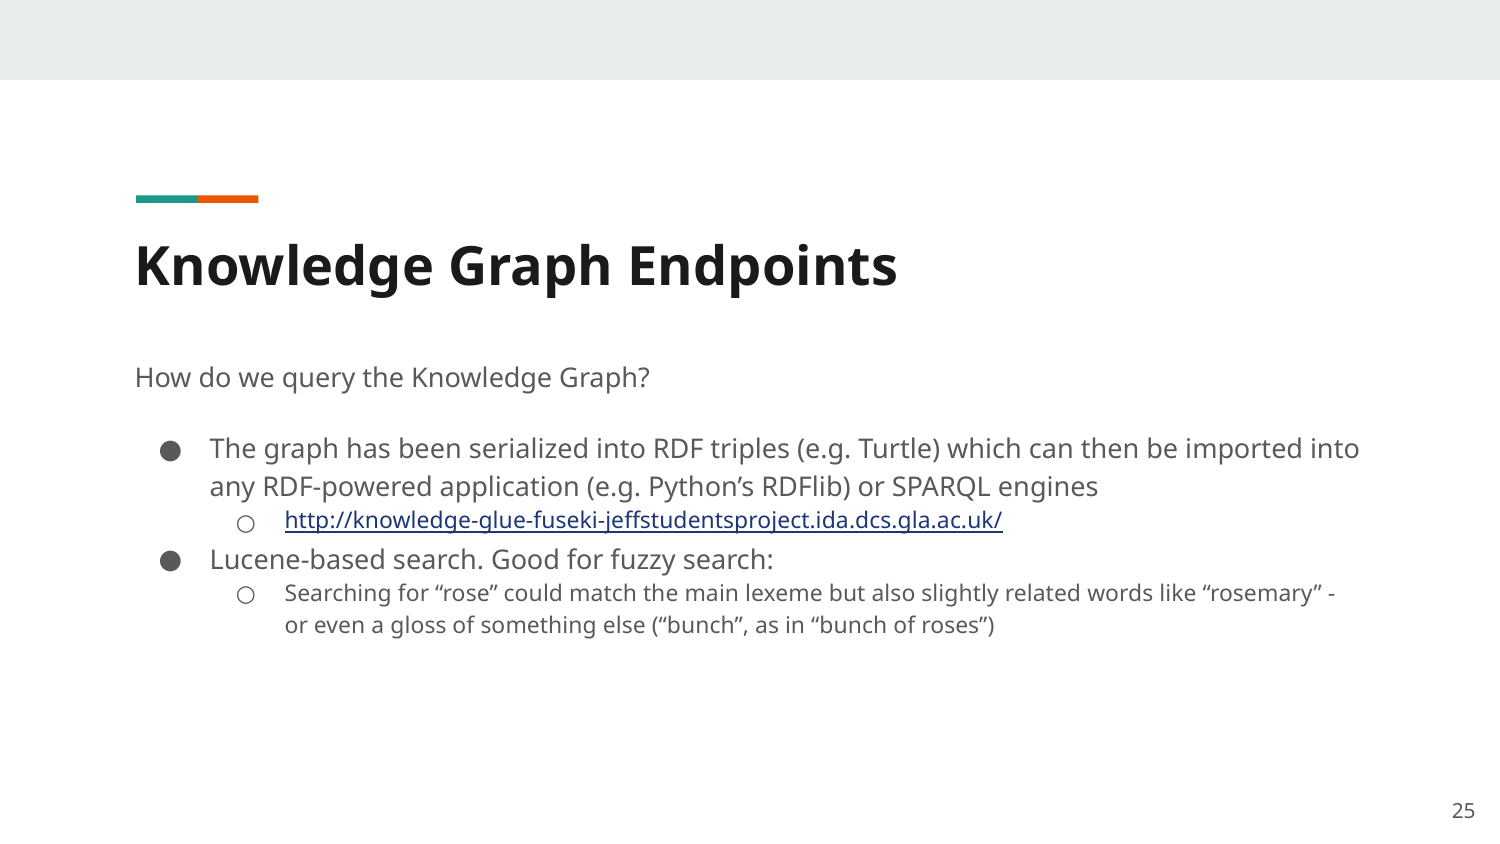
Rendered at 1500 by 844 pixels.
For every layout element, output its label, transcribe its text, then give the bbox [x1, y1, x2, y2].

list How do we query the Knowledge Graph? The graph has been serialized into RDF triples (e.g. Turtle) which can then be imported into any RDF-powered application (e.g. Python’s RDFlib) or SPARQL engines http://knowledge-glue-fuseki-jeffstudentsproject.ida.dcs.gla.ac.uk/ Lucene-based search. Good for fuzzy search: Searching for “rose” could match the main lexeme but also slightly related words like “rosemary” - or even a gloss of something else (“bunch”, as in “bunch of roses”) [119, 341, 1381, 712]
title Knowledge Graph Endpoints [119, 216, 1381, 305]
slide_number <number> [1400, 779, 1491, 844]
